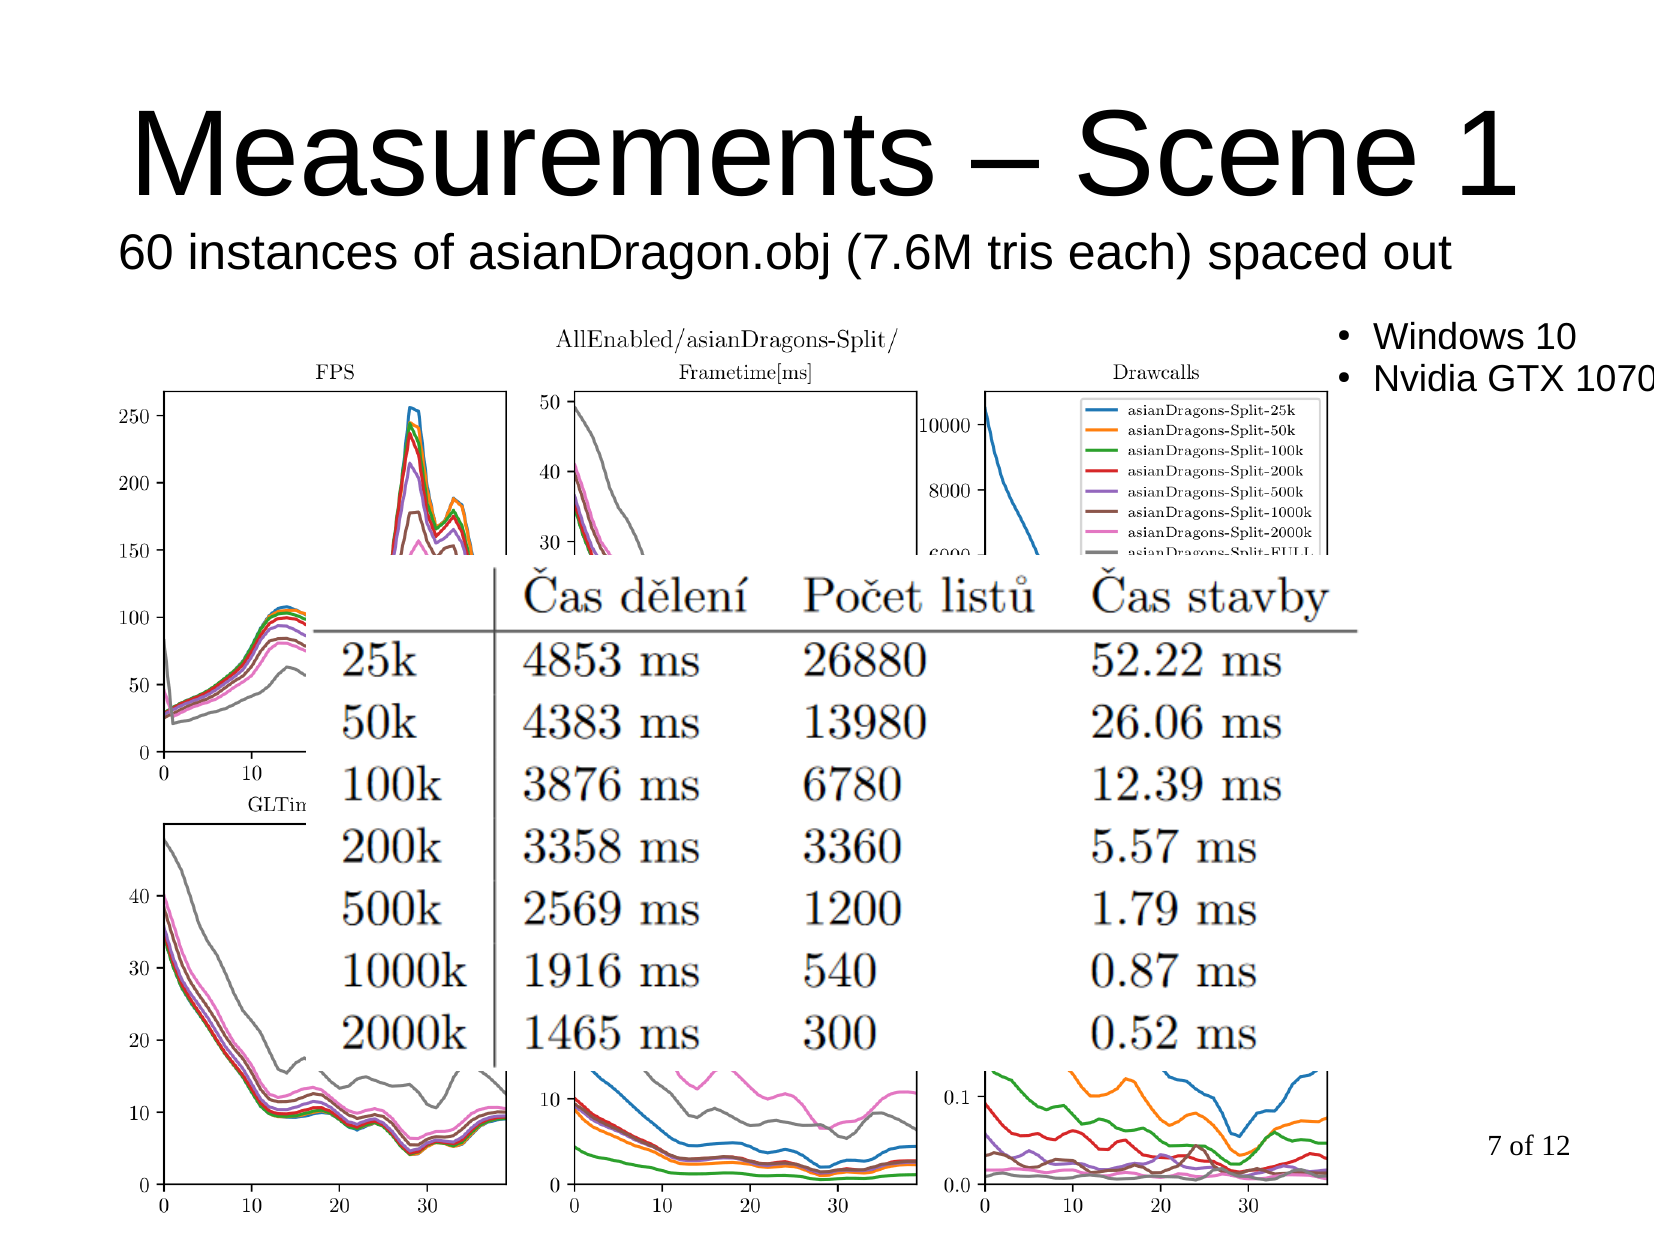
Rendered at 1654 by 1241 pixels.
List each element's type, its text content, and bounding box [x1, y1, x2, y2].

list 60 instances of asianDragon.obj (7.6M tris each) spaced out [47, 224, 1536, 296]
picture [0, 328, 1477, 1229]
title Measurements – Scene 1 [82, 49, 1571, 257]
text_box Windows 10 Nvidia GTX 1070 [1322, 308, 1654, 449]
